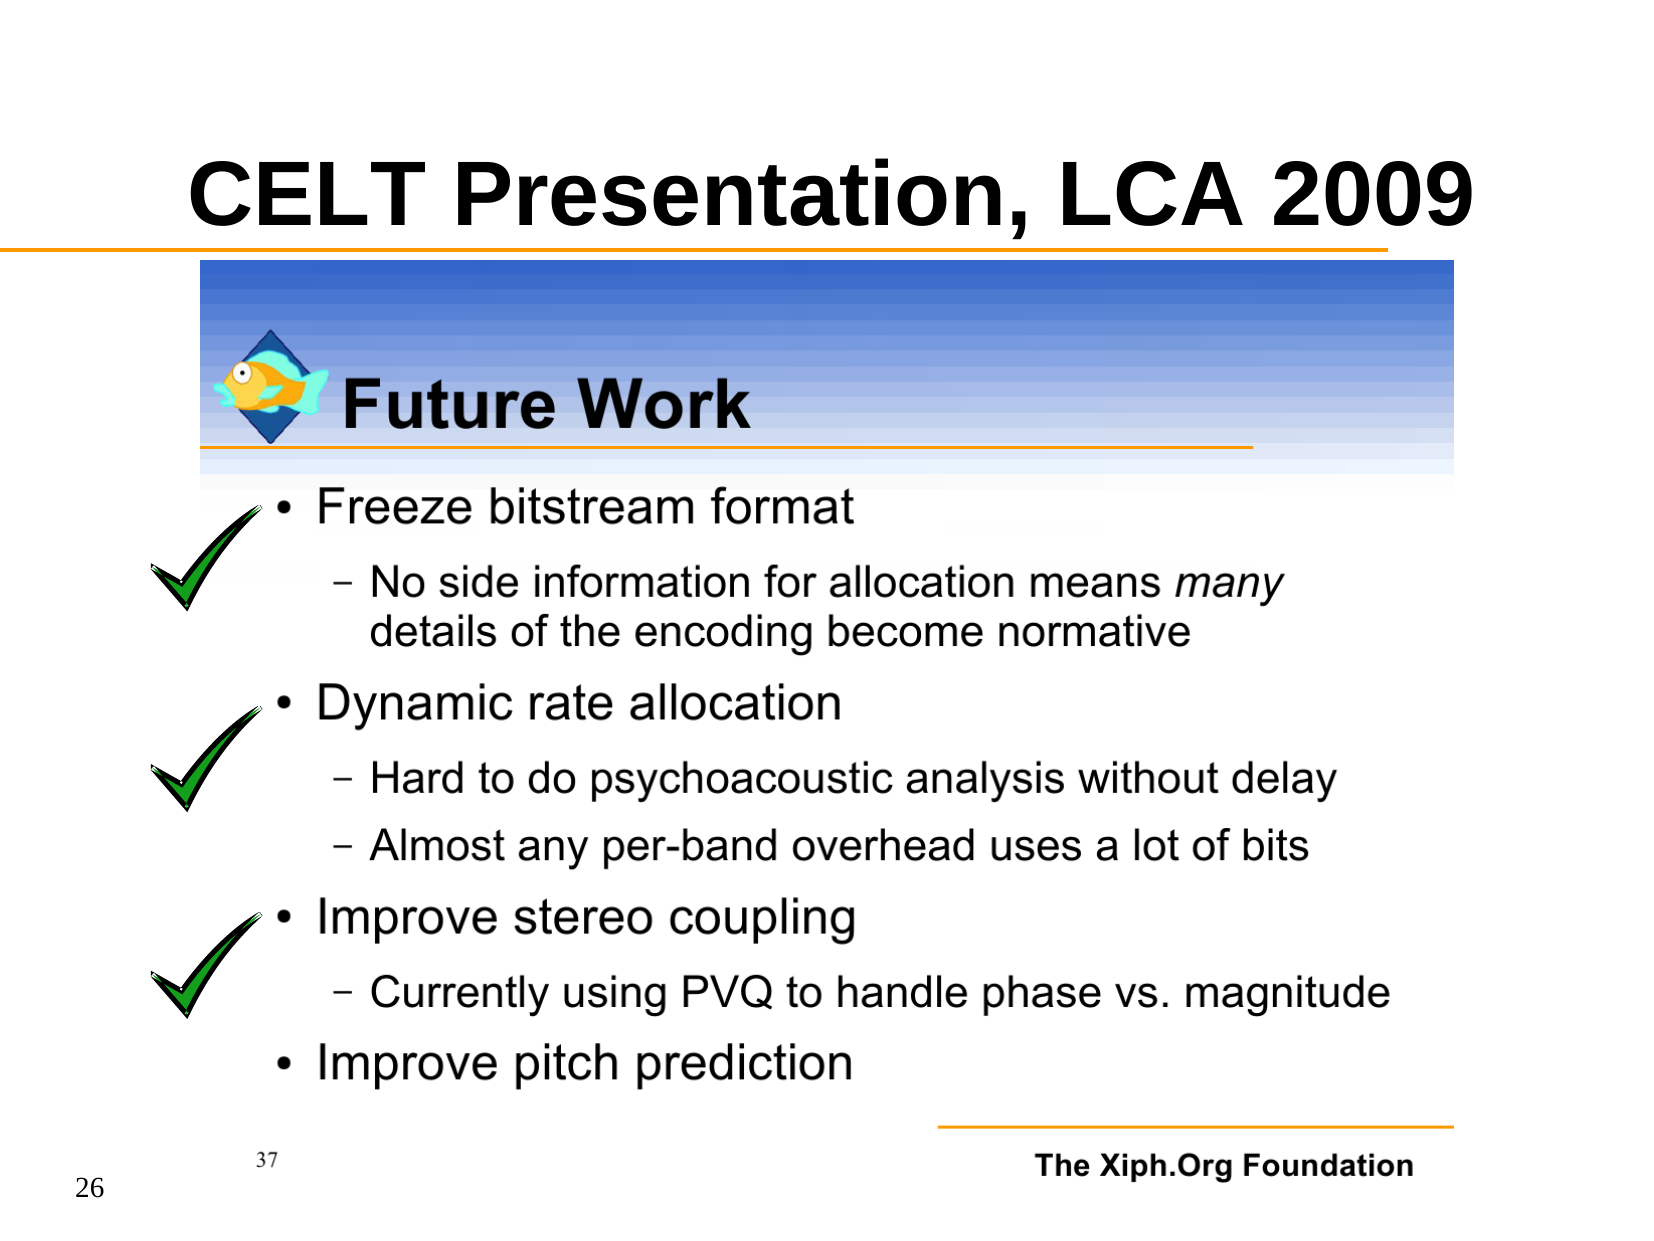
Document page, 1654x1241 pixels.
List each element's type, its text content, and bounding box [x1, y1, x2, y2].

picture [150, 260, 1454, 1198]
title CELT Presentation, LCA 2009 [187, 37, 1571, 245]
